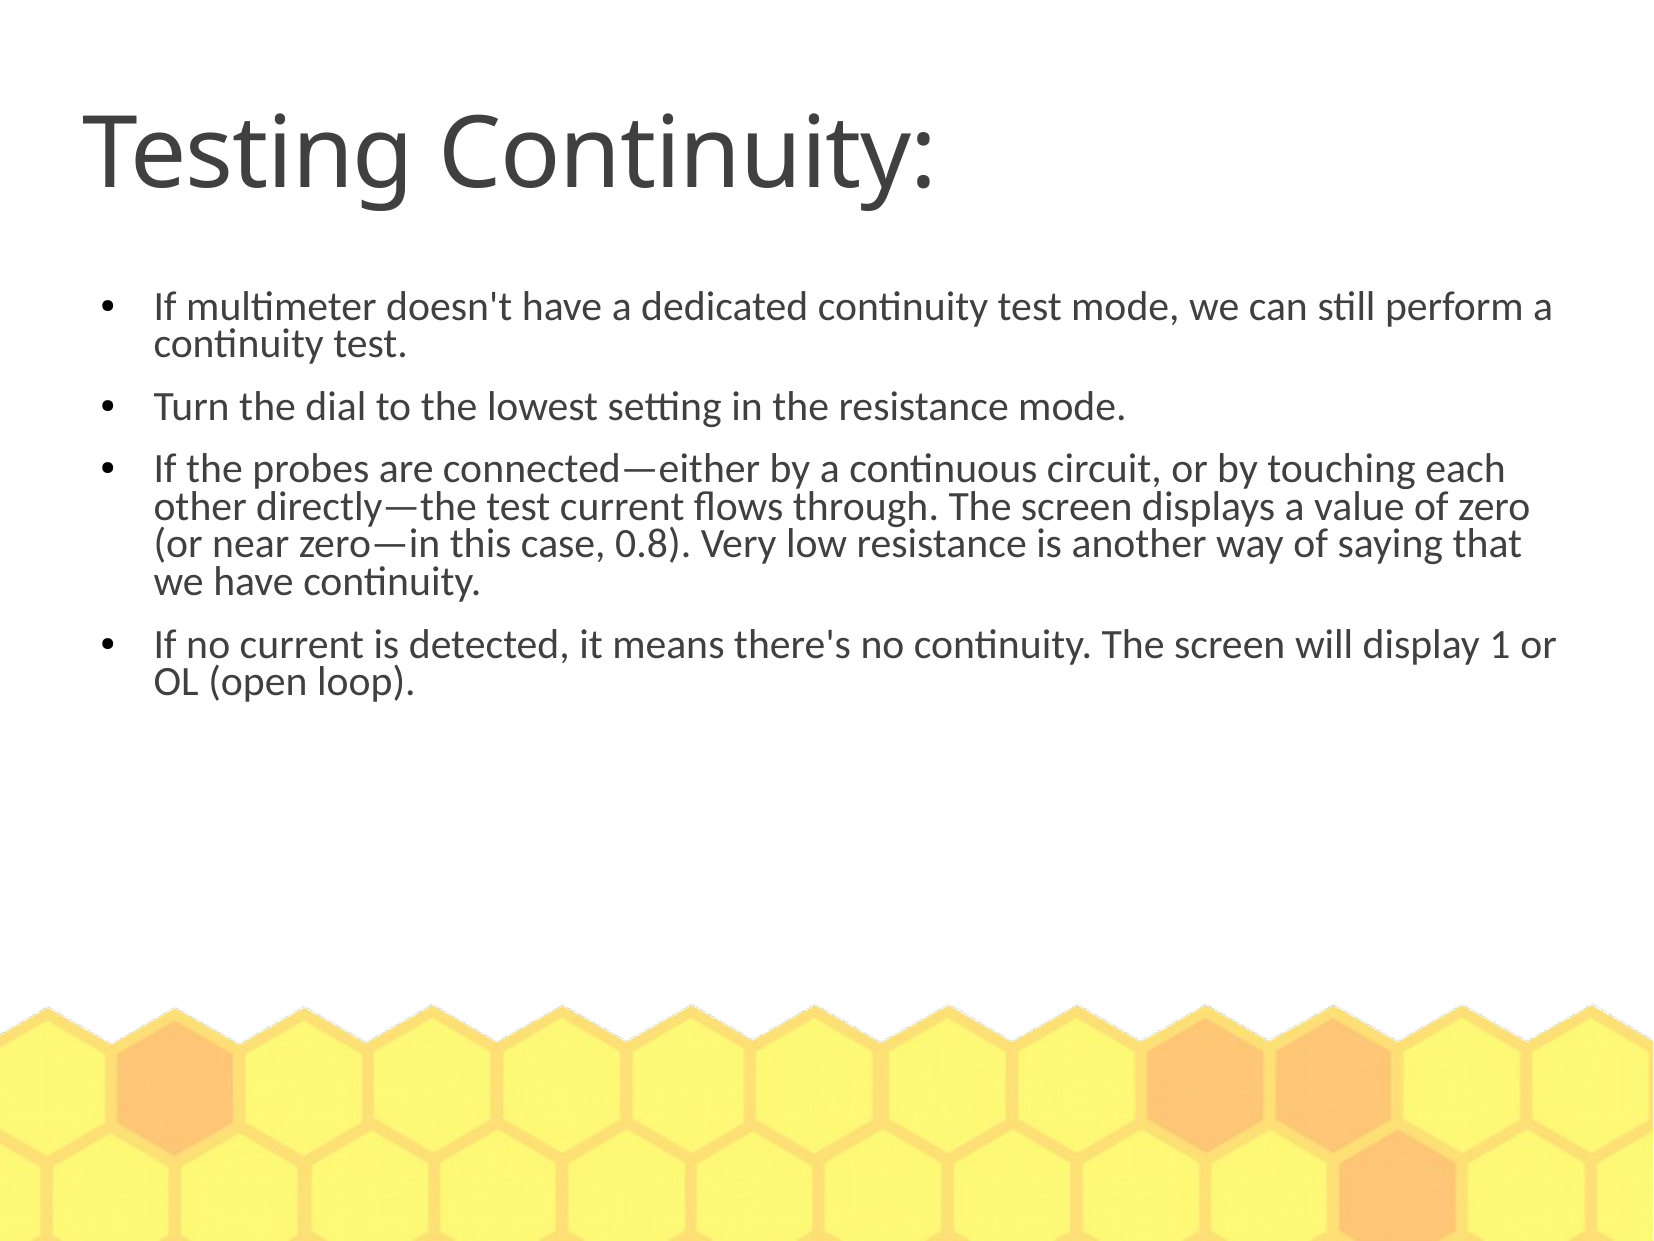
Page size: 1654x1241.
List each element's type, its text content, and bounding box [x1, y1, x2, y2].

title Testing Continuity: [82, 49, 1571, 257]
list If multimeter doesn't have a dedicated continuity test mode, we can still perform a continuity test. Turn the dial to the lowest setting in the resistance mode. If the probes are connected—either by a continuous circuit, or by touching each other directly—the test current flows through. The screen displays a value of zero (or near zero—in this case, 0.8). Very low resistance is another way of saying that we have continuity. If no current is detected, it means there's no continuity. The screen will display 1 or OL (open loop). [82, 290, 1571, 1010]
picture [0, 1001, 1654, 1241]
